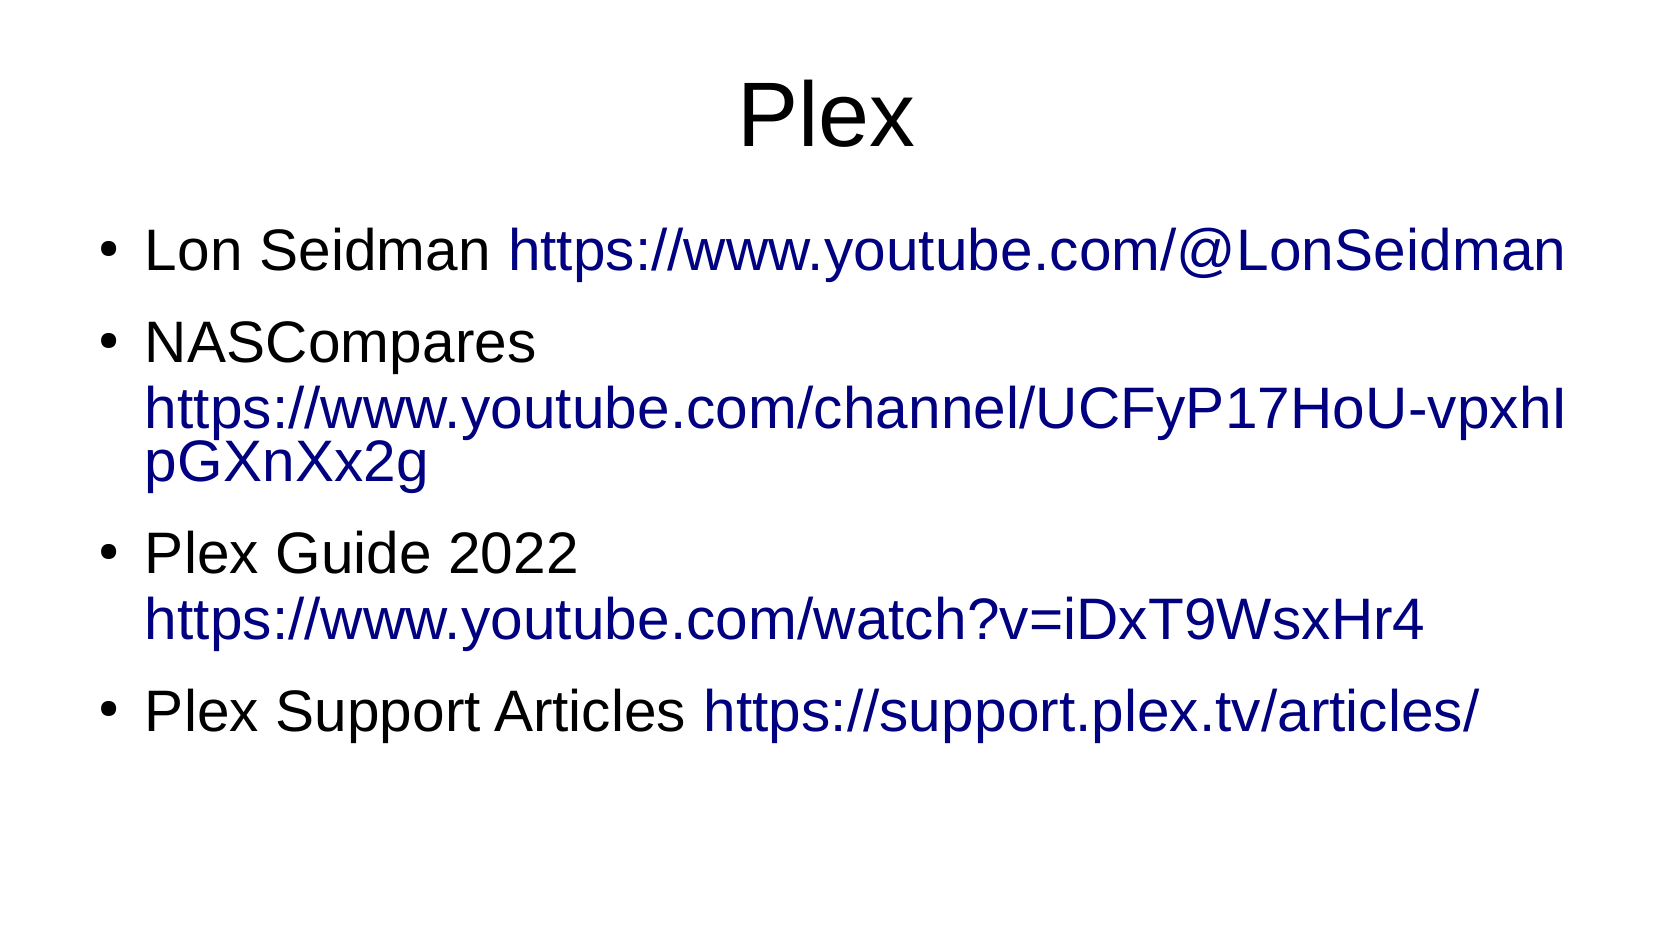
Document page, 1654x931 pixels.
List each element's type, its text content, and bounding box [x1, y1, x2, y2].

title Plex [82, 37, 1571, 193]
list Lon Seidman https://www.youtube.com/@LonSeidman NASCompares https://www.youtube.com/channel/UCFyP17HoU-vpxhIpGXnXx2g Plex Guide 2022 https://www.youtube.com/watch?v=iDxT9WsxHr4 Plex Support Articles https://support.plex.tv/articles/ [82, 217, 1571, 758]
